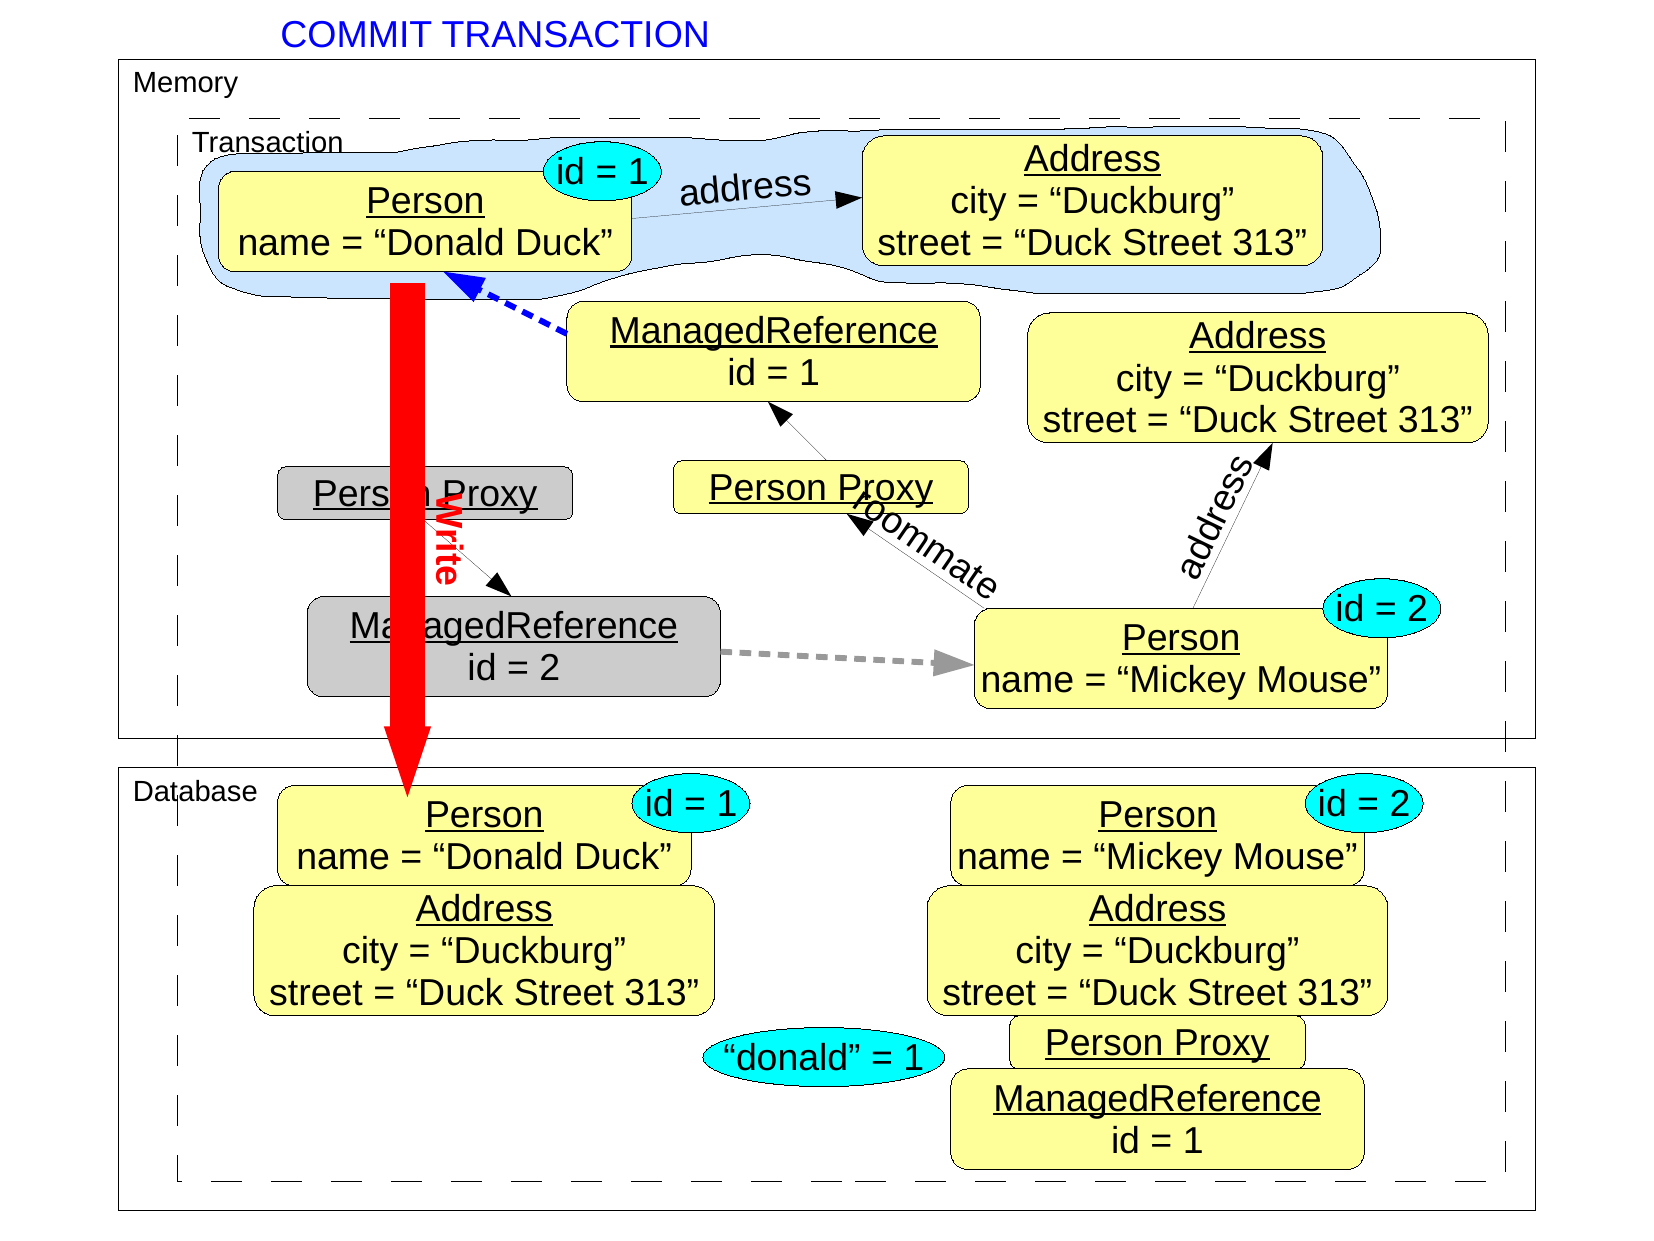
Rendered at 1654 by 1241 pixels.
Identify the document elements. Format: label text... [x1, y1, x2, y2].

text_box Address city = “Duckburg” street = “Duck Street 313” [253, 885, 715, 1016]
text_box id = 1 [631, 773, 751, 833]
text_box Address city = “Duckburg” street = “Duck Street 313” [927, 885, 1388, 1016]
text_box Person name = “Mickey Mouse” [974, 608, 1388, 709]
text_box Address city = “Duckburg” street = “Duck Street 313” [1027, 312, 1489, 443]
text_box Person Proxy [1009, 1015, 1306, 1069]
text_box Transaction [177, 118, 1506, 1182]
text_box Person Proxy [673, 460, 969, 514]
text_box COMMIT TRANSACTION [265, 6, 1536, 64]
text_box ManagedReference id = 1 [950, 1068, 1365, 1170]
text_box id = 2 [1305, 773, 1424, 833]
text_box Database [118, 767, 1536, 1211]
text_box Person Proxy [425, 510, 455, 520]
text_box ManagedReference id = 2 [425, 596, 721, 697]
text_box Address city = “Duckburg” street = “Duck Street 313” [862, 135, 1323, 266]
text_box Person Proxy [277, 466, 390, 520]
text_box id = 2 [1322, 578, 1441, 638]
text_box Person name = “Donald Duck” [277, 785, 692, 885]
text_box Person name = “Mickey Mouse” [950, 785, 1365, 885]
text_box Person Proxy [425, 466, 573, 520]
text_box Memory [118, 59, 1536, 739]
text_box Person name = “Donald Duck” [218, 171, 632, 272]
text_box ManagedReference id = 1 [566, 301, 981, 402]
text_box “donald” = 1 [702, 1027, 945, 1087]
text_box id = 1 [543, 141, 662, 201]
text_box ManagedReference id = 2 [307, 596, 390, 697]
